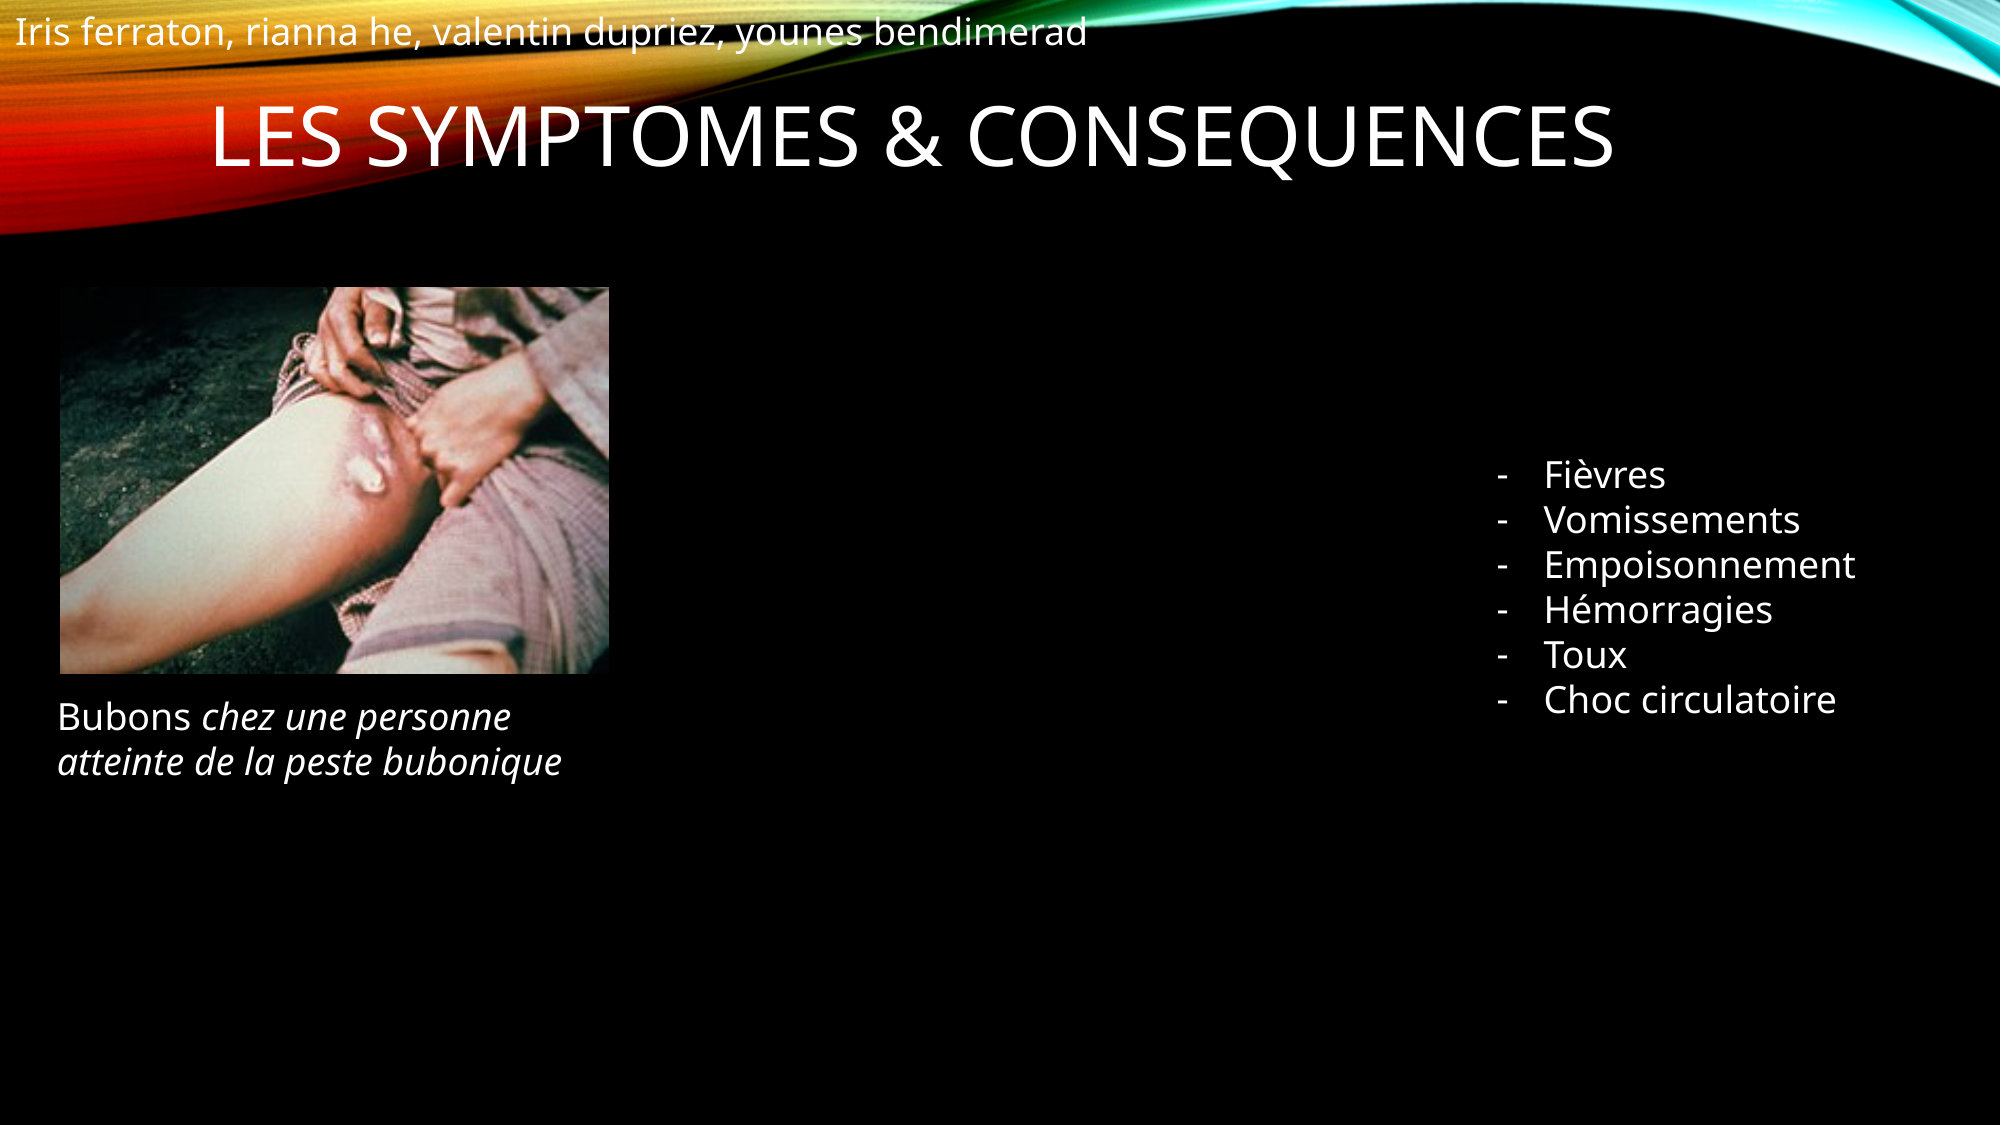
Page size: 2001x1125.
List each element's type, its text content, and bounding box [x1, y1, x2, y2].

text_box Bubons chez une personne atteinte de la peste bubonique [41, 685, 654, 792]
title LES SYMPTOMES & Consequences [193, 33, 1807, 246]
text_box Fièvres Vomissements Empoisonnement Hémorragies Toux Choc circulatoire [1481, 443, 1959, 732]
picture [60, 287, 609, 674]
text_box Iris ferraton, rianna he, valentin dupriez, younes bendimerad [0, 0, 1336, 61]
